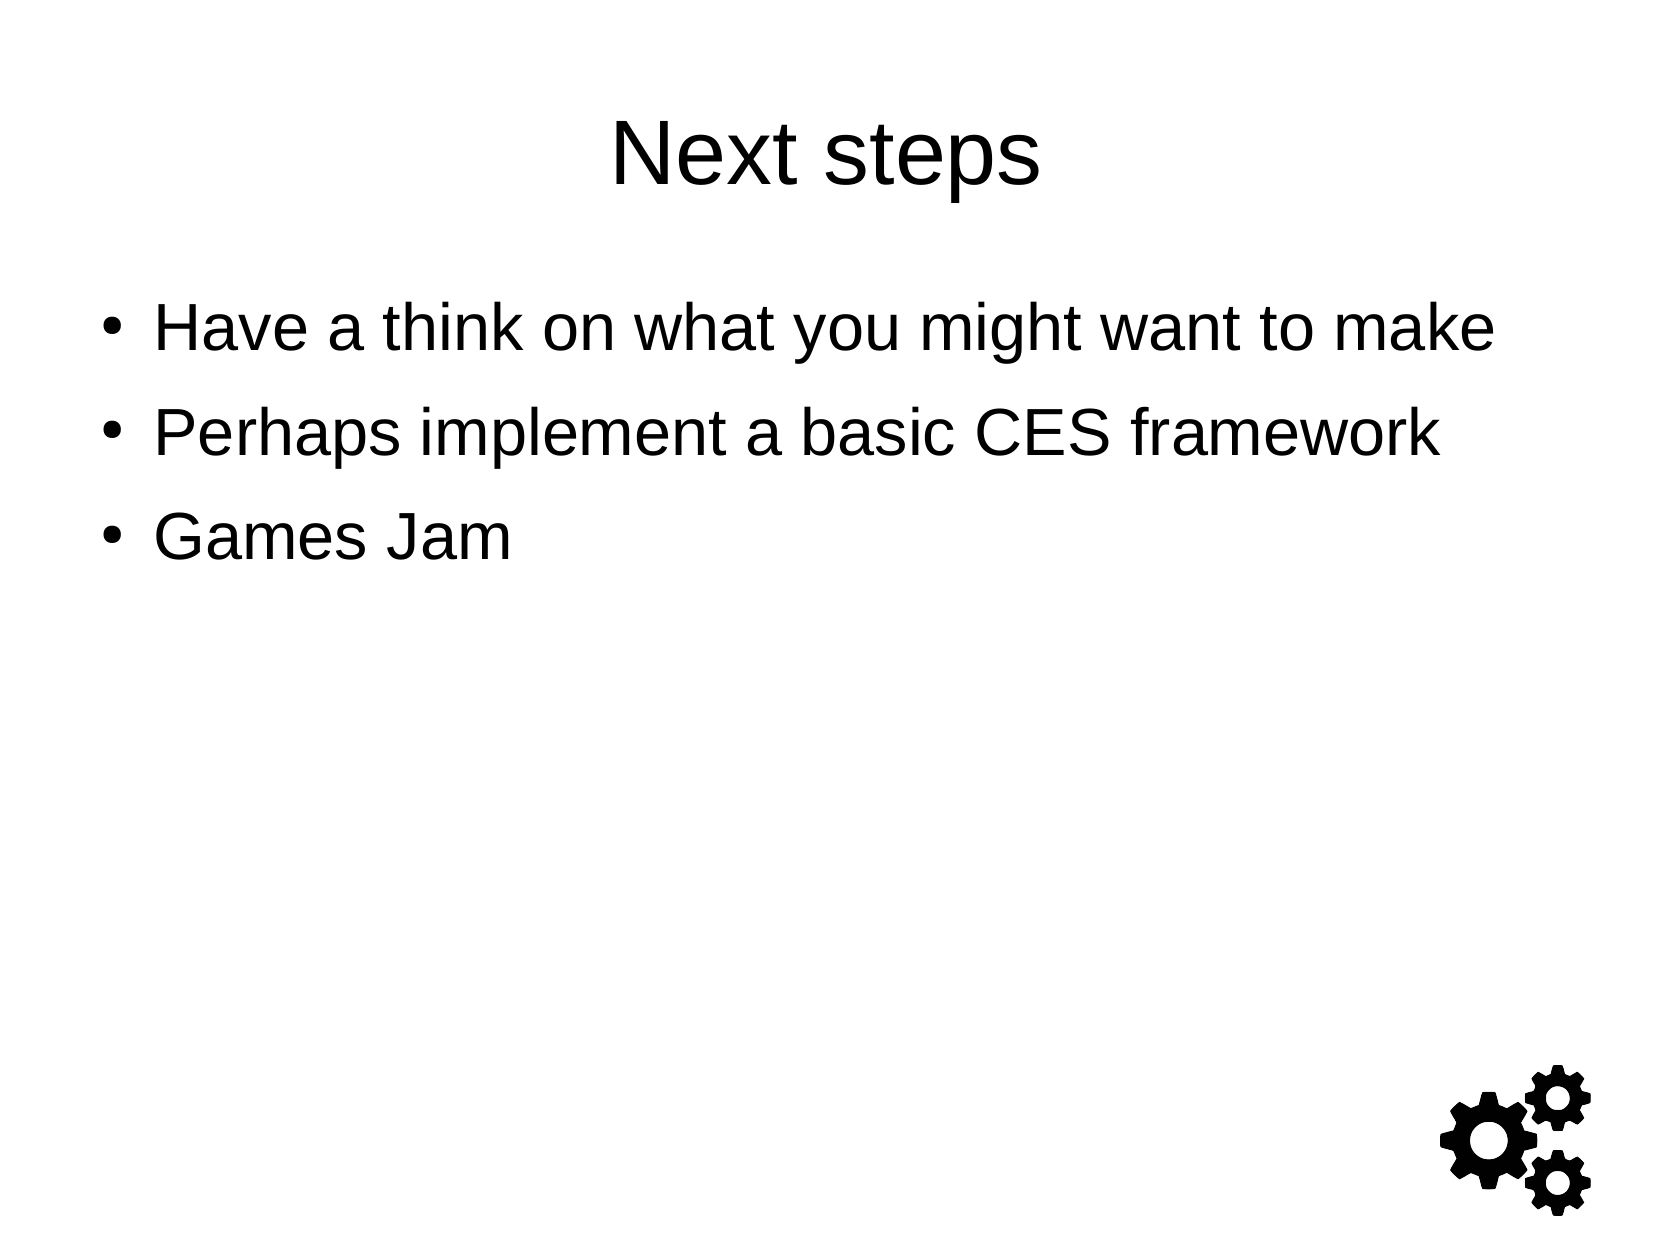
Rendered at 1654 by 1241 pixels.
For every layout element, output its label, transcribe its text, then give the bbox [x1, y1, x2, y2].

picture [1440, 1065, 1591, 1216]
title Next steps [82, 49, 1571, 257]
list Have a think on what you might want to make Perhaps implement a basic CES framework Games Jam [82, 290, 1571, 1010]
